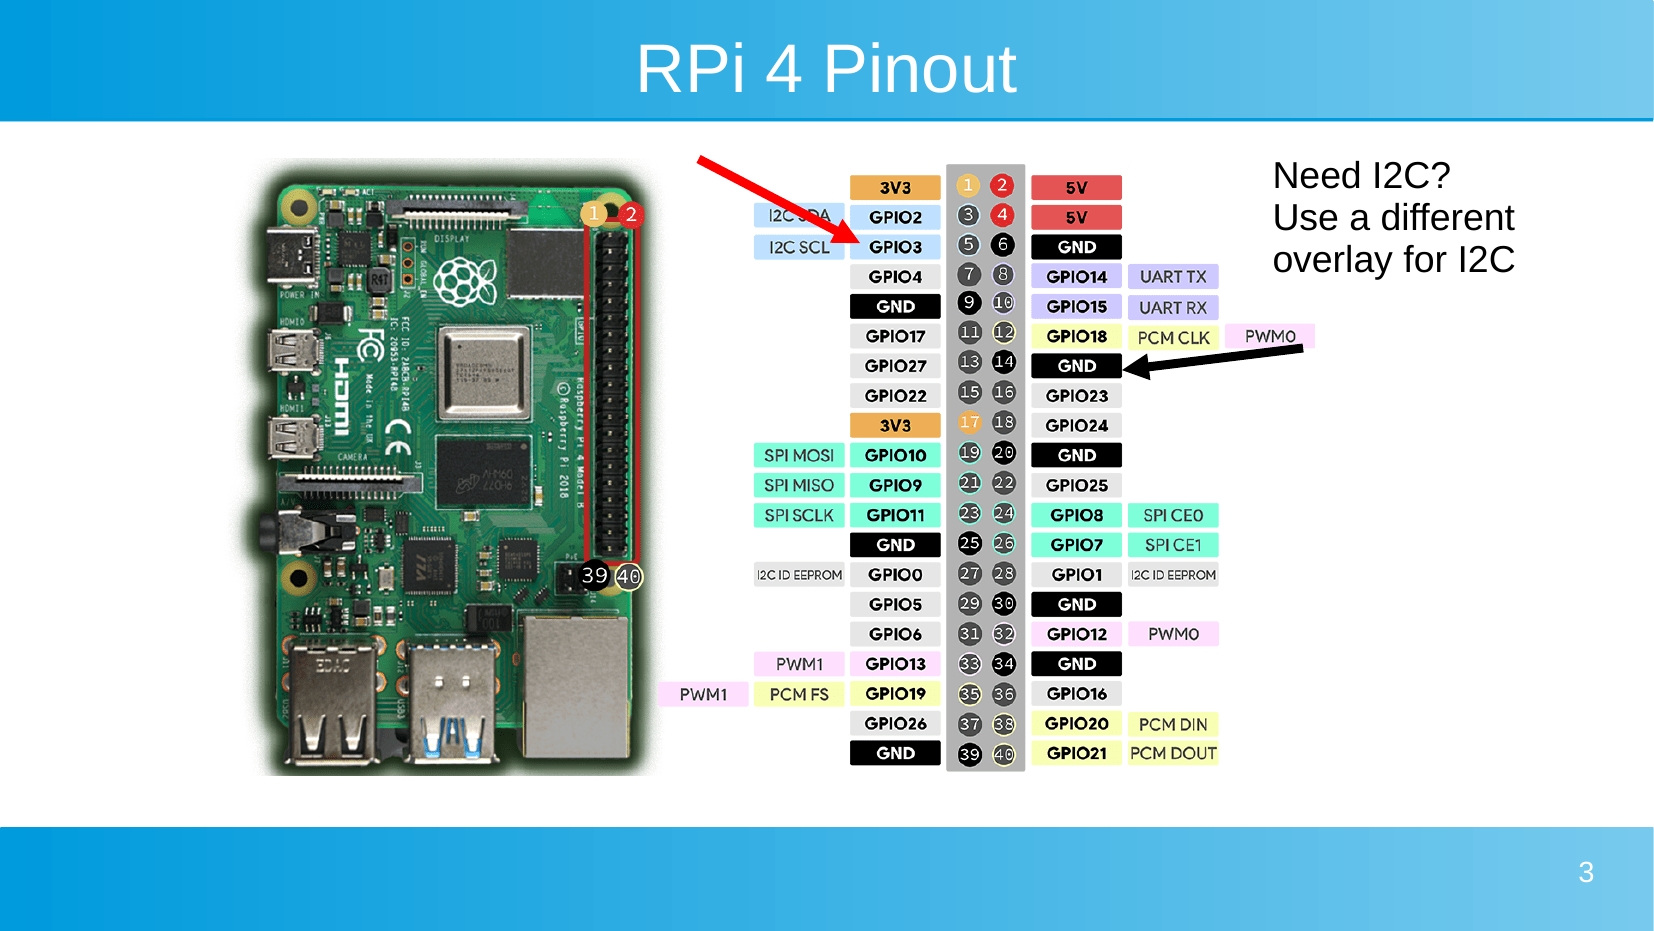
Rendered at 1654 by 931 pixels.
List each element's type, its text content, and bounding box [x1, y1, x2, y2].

title RPi 4 Pinout [59, 29, 1595, 108]
picture [222, 158, 1320, 776]
text_box Need I2C? Use a different overlay for I2C [1257, 147, 1532, 289]
